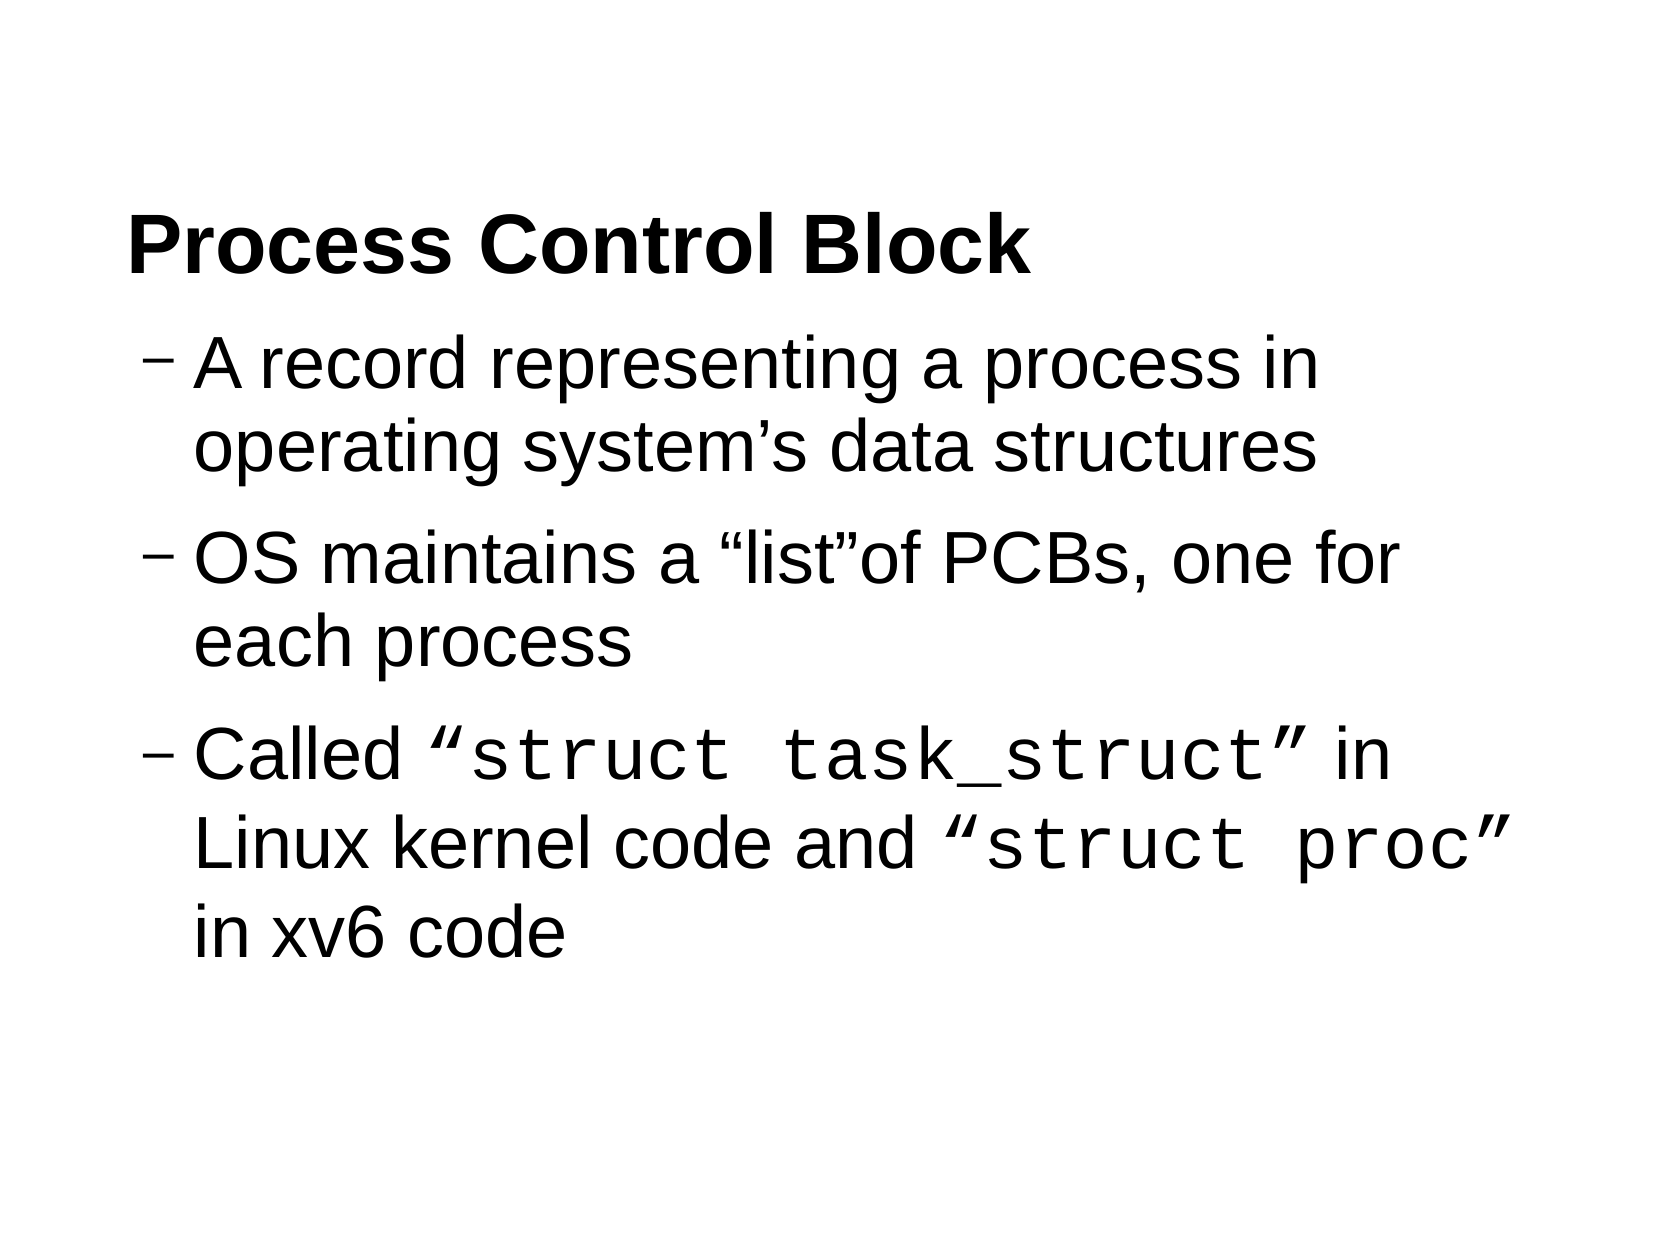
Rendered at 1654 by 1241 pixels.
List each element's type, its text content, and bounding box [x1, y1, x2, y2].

list Process Control Block A record representing a process in operating system’s data structures OS maintains a “list”of PCBs, one for each process Called “struct task_struct” in Linux kernel code and “struct proc” in xv6 code [59, 196, 1571, 981]
